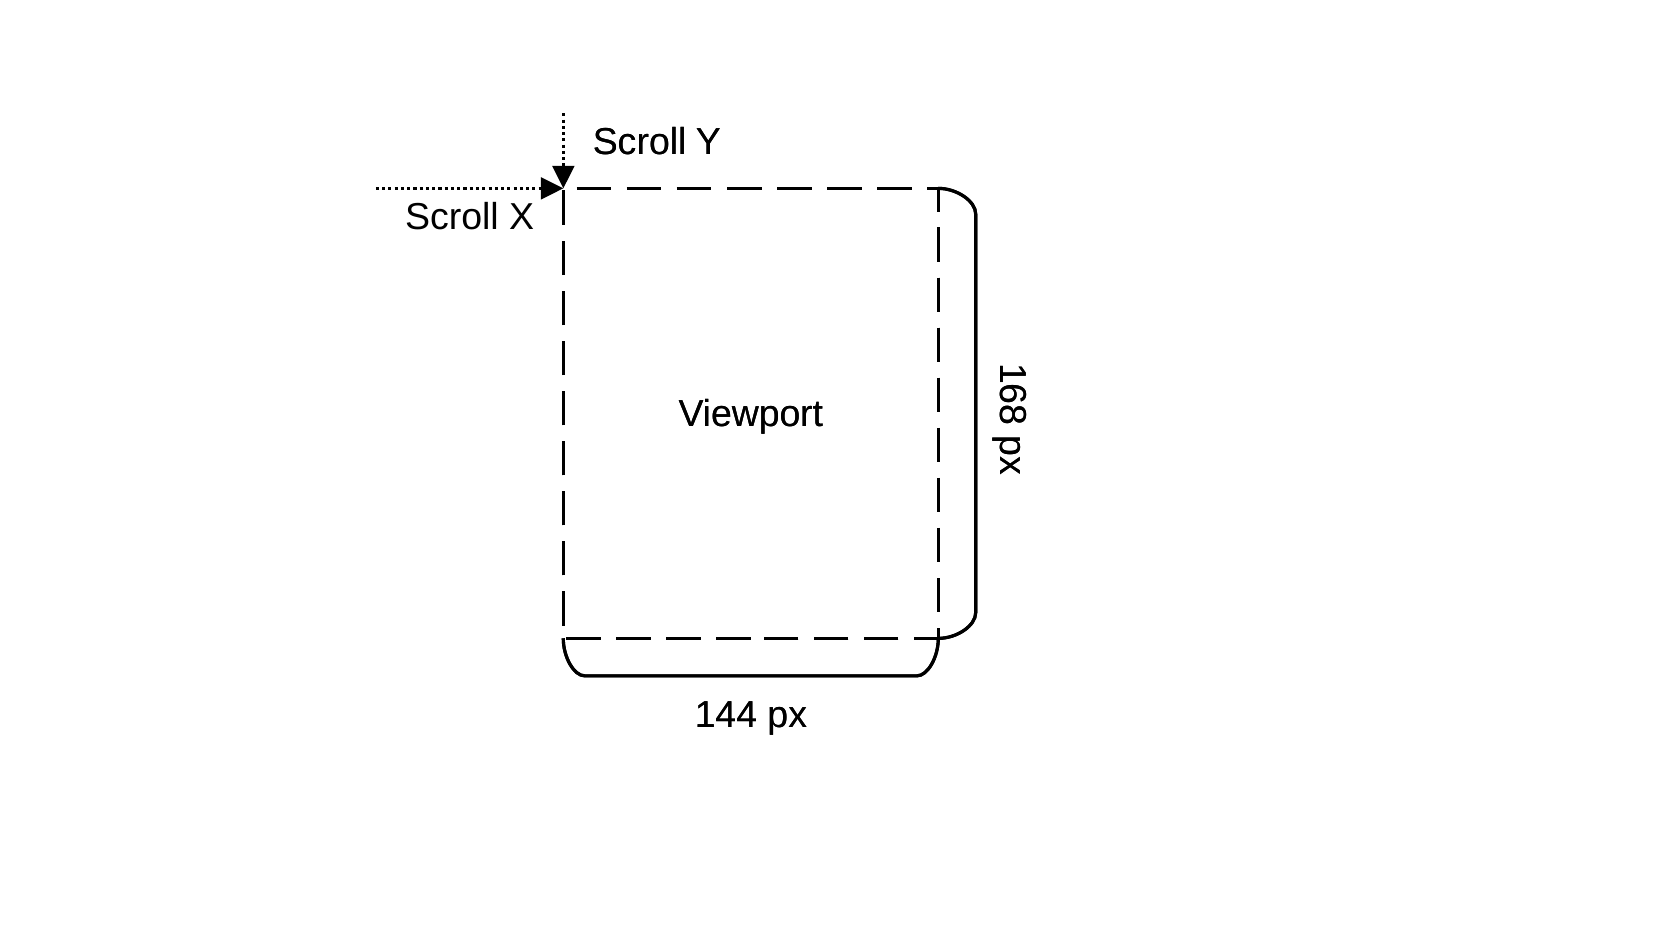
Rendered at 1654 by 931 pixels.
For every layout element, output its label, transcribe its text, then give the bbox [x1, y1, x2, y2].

text_box Scroll Y [563, 113, 751, 171]
text_box Scroll X [375, 188, 563, 246]
text_box Viewport [563, 188, 939, 639]
text_box 144 px [563, 685, 939, 785]
text_box 168 px [975, 348, 1042, 536]
